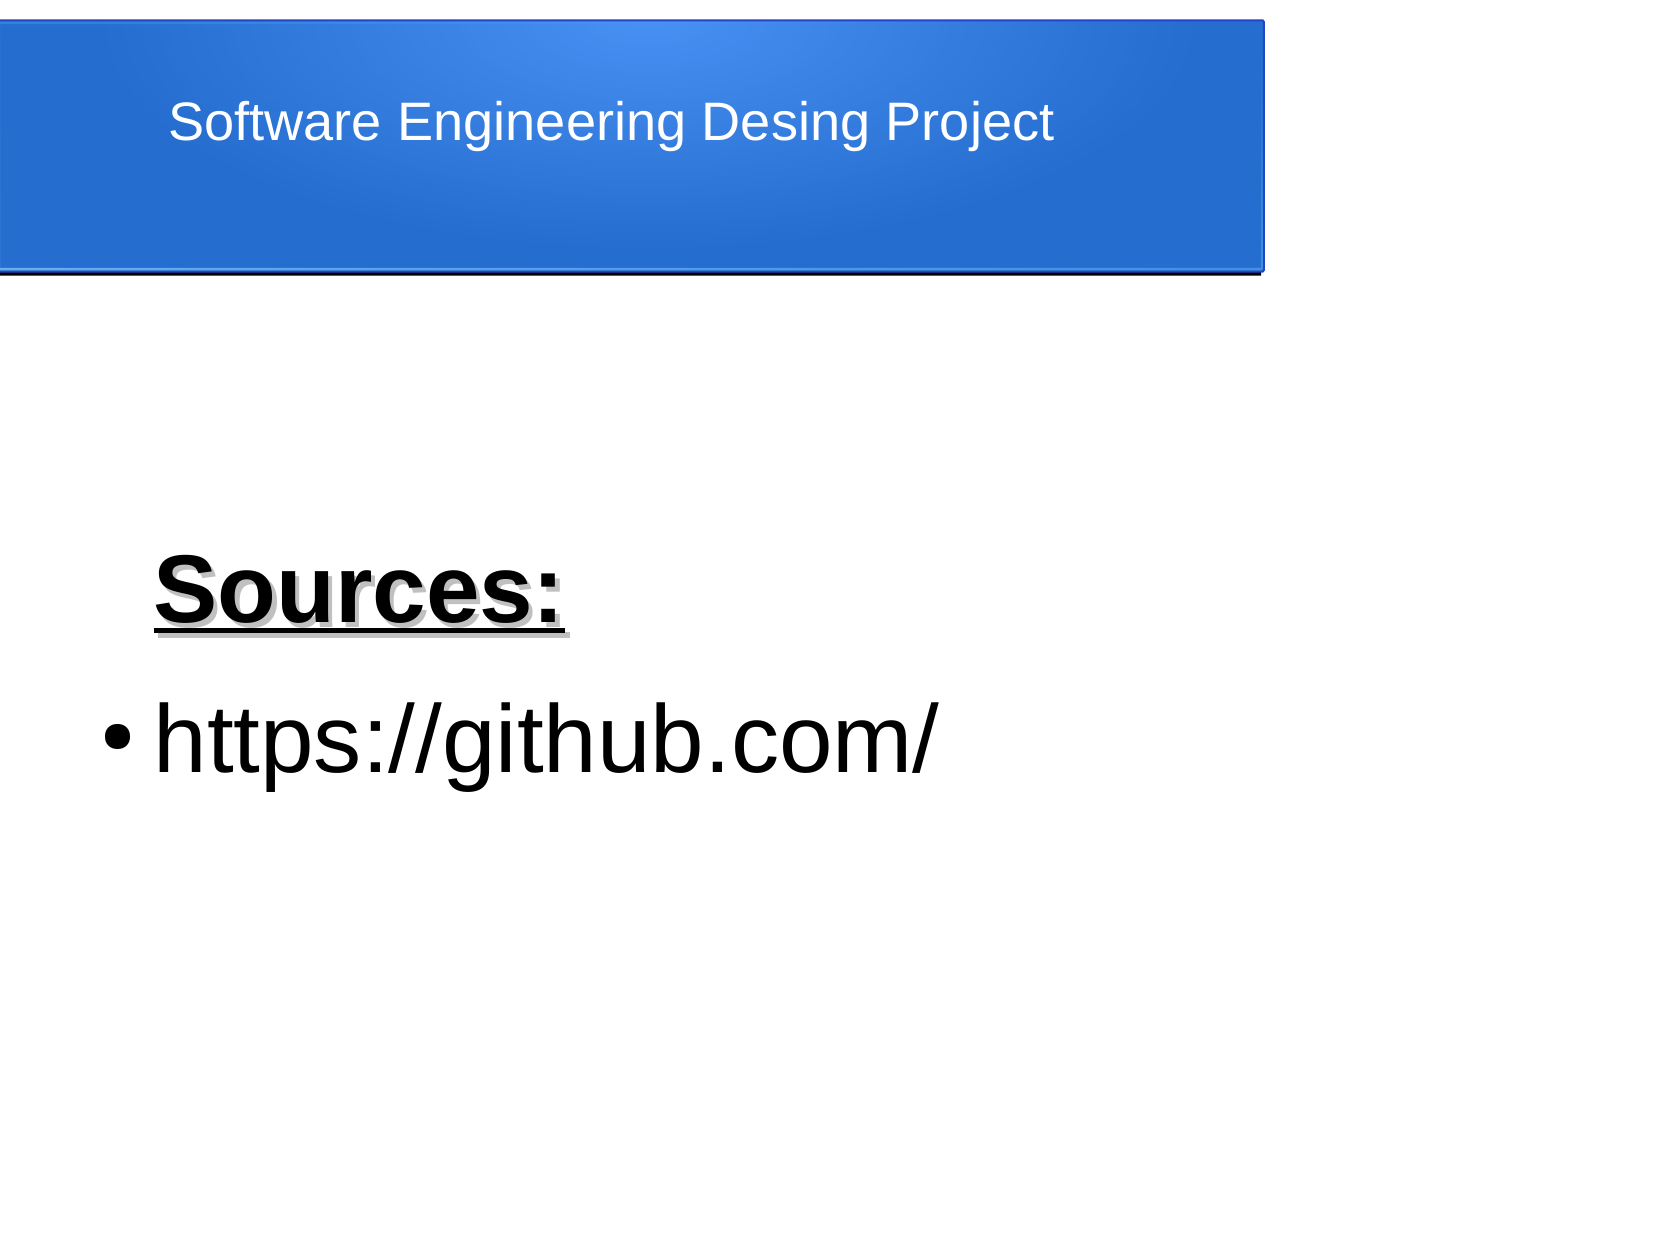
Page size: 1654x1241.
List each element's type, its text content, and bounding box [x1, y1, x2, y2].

list Sources: https://github.com/ [82, 535, 1571, 910]
text_box Software Engineering Desing Project [153, 83, 1134, 201]
